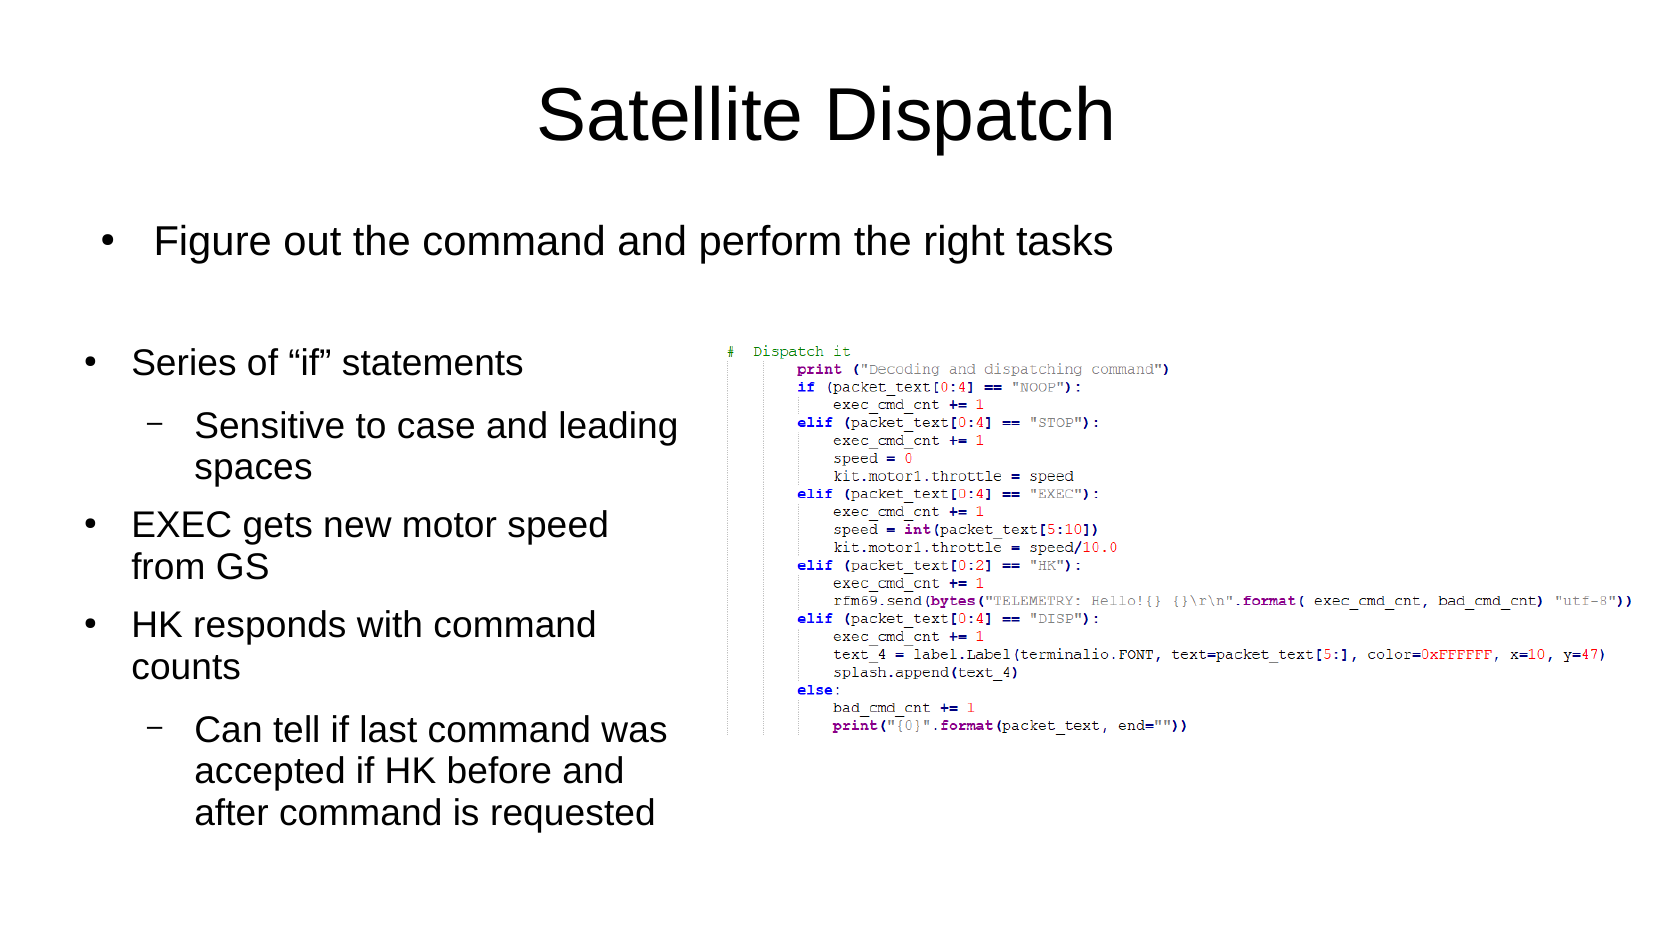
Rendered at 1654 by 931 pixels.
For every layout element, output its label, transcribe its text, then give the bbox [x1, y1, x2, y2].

picture [724, 342, 1634, 737]
list Figure out the command and perform the right tasks [82, 217, 1571, 306]
title Satellite Dispatch [82, 37, 1571, 193]
list Series of “if” statements Sensitive to case and leading spaces EXEC gets new motor speed from GS HK responds with command counts Can tell if last command was accepted if HK before and after command is requested [68, 341, 680, 840]
